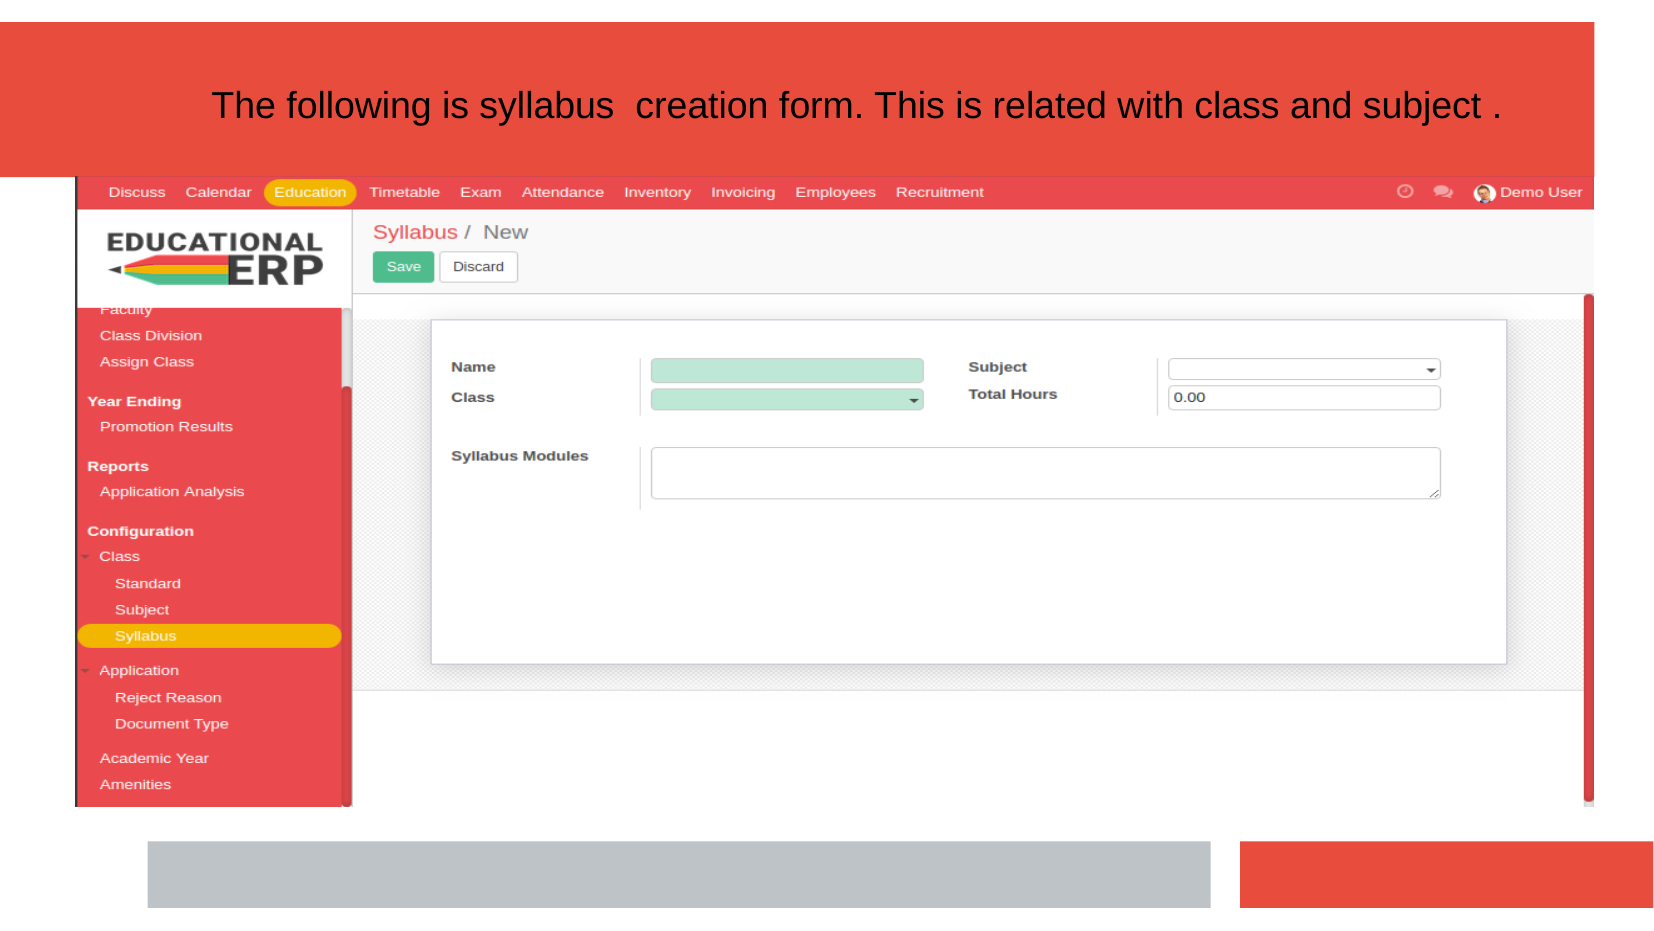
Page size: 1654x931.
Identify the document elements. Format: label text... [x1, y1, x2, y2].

text_box The following is syllabus creation form. This is related with class and subject . [196, 77, 1518, 135]
picture [75, 176, 1594, 807]
